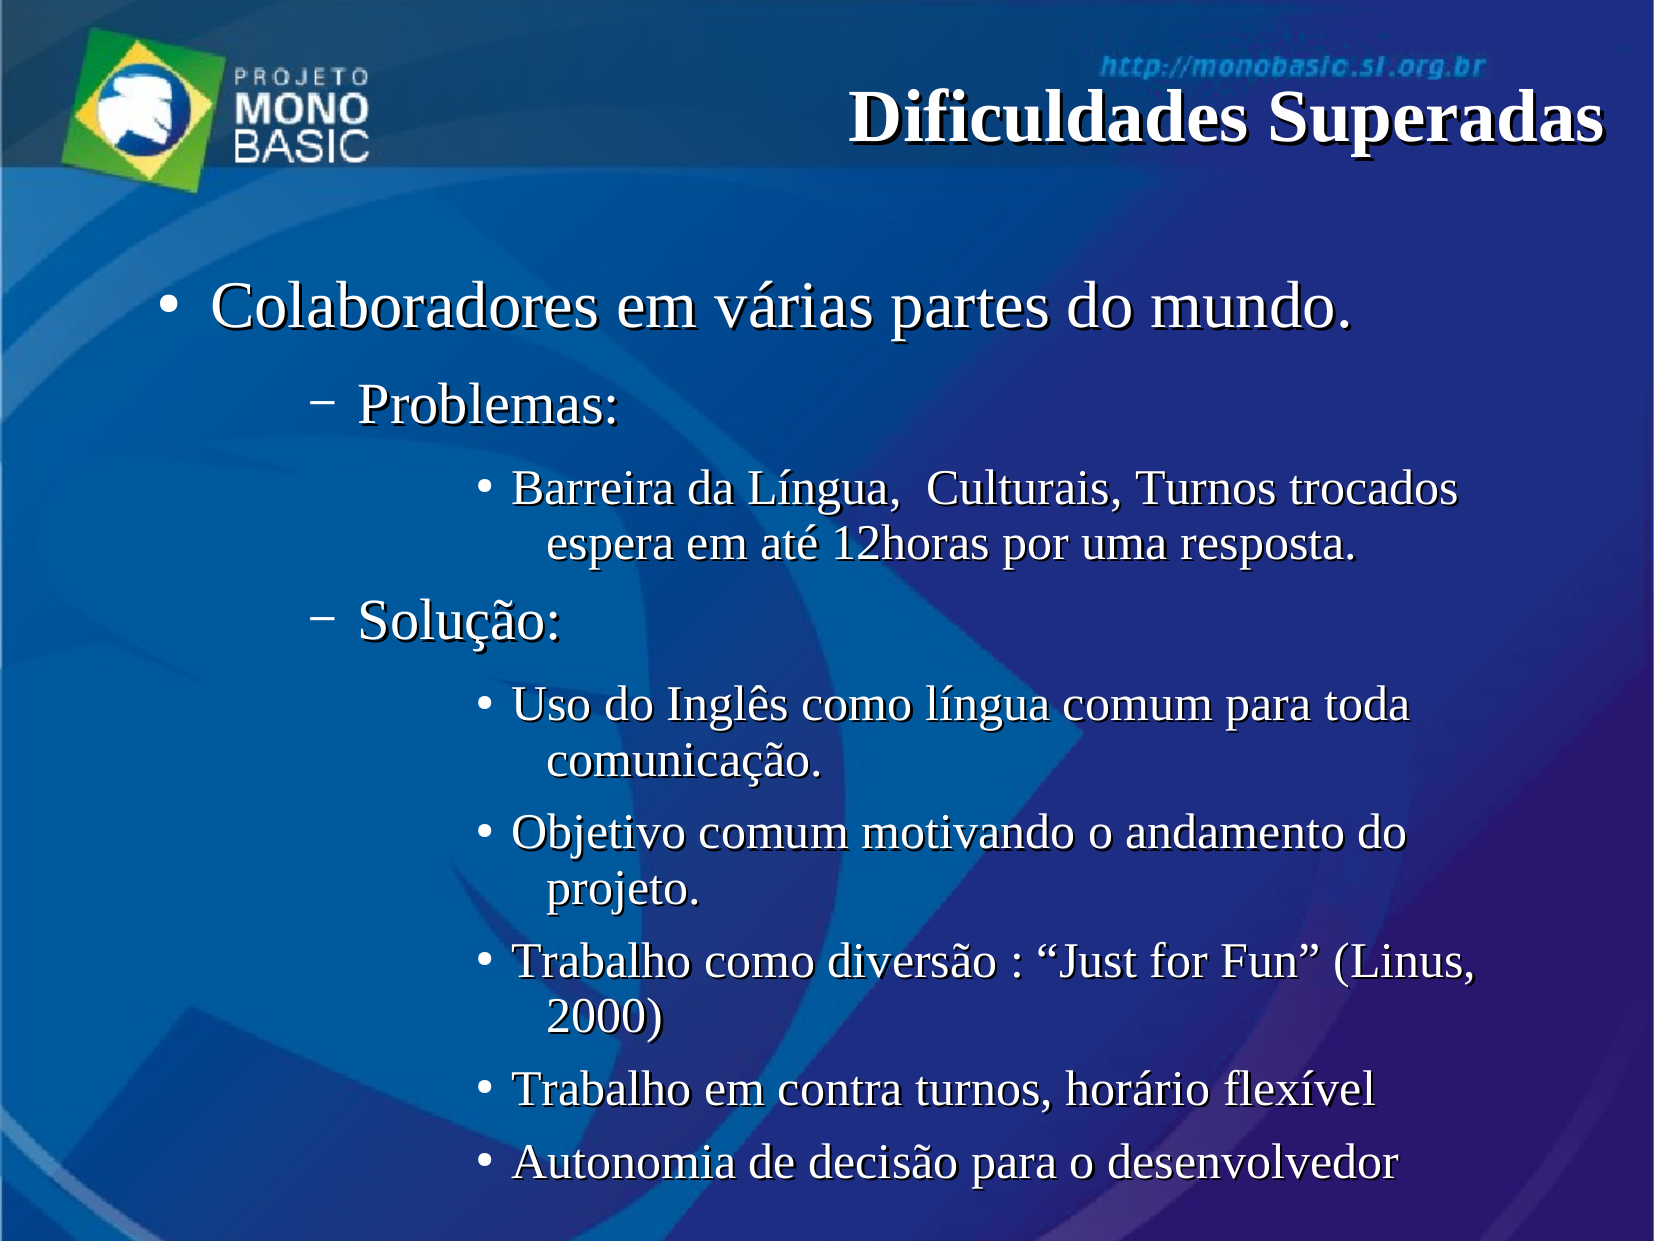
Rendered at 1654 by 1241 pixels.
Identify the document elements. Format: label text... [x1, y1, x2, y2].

picture [0, 0, 1654, 1241]
list Colaboradores em várias partes do mundo. Problemas: Barreira da Língua, Culturais, Turnos trocados espera em até 12horas por uma resposta. Solução: Uso do Inglês como língua comum para toda comunicação. Objetivo comum motivando o andamento do projeto. Trabalho como diversão : “Just for Fun” (Linus, 2000) Trabalho em contra turnos, horário flexível Autonomia de decisão para o desenvolvedor [121, 267, 1534, 1079]
title Dificuldades Superadas [222, 43, 1606, 191]
